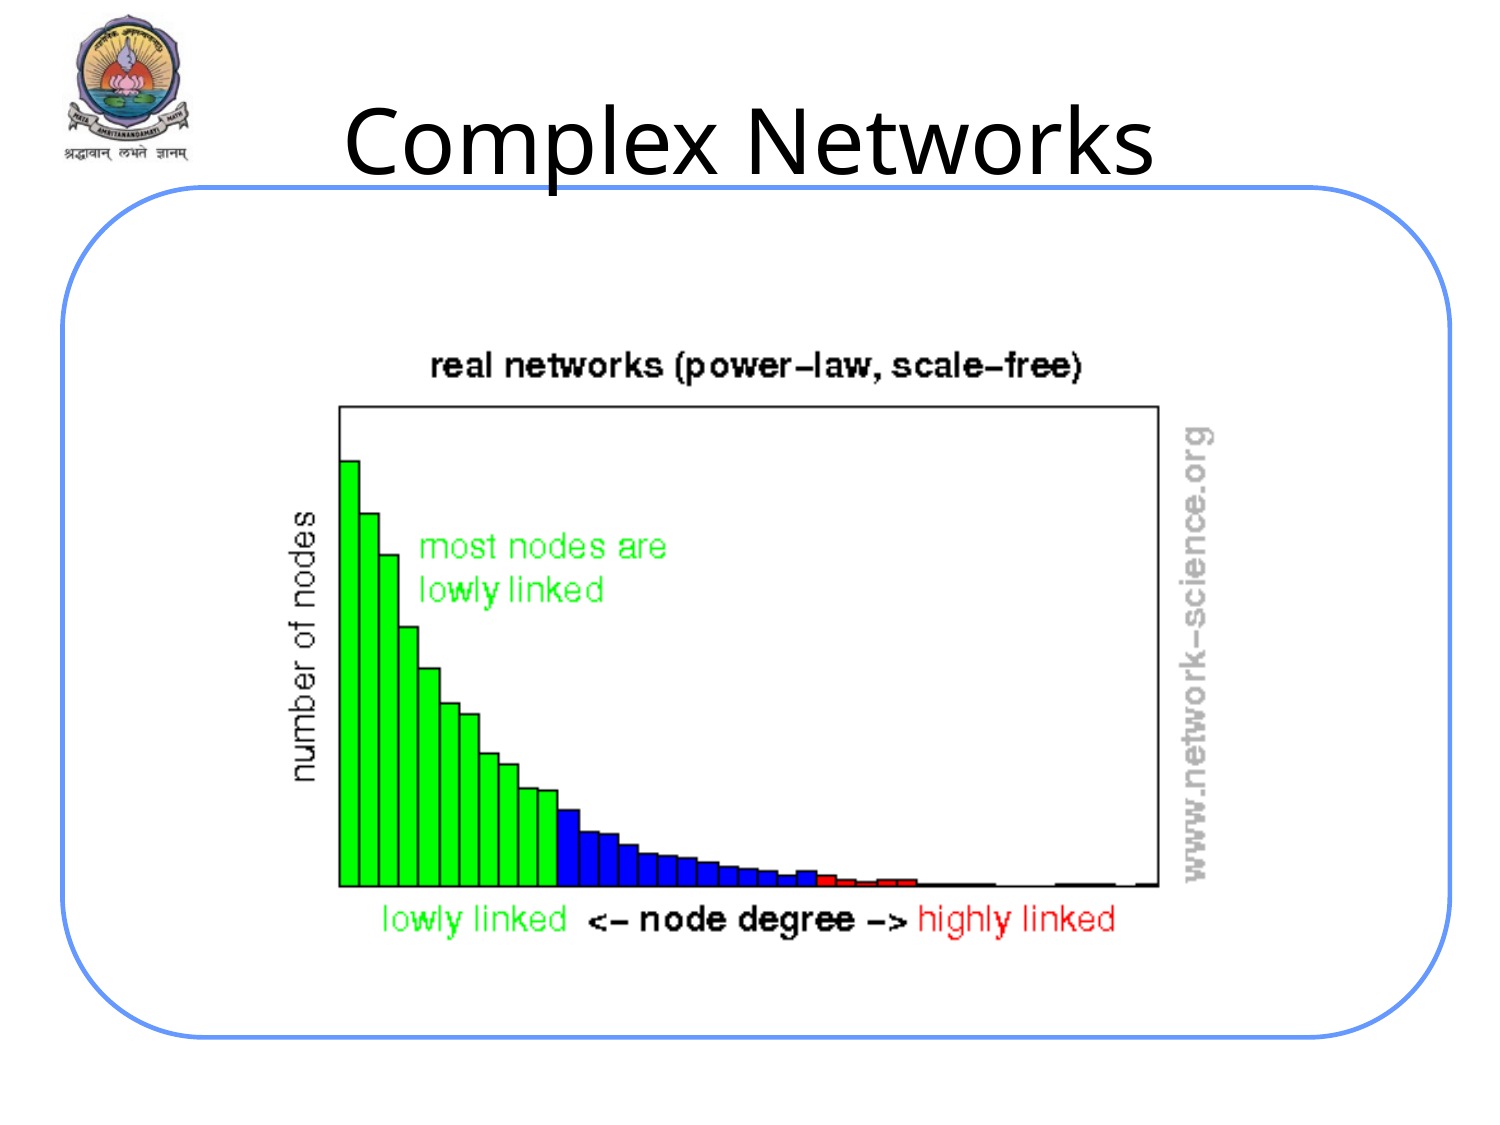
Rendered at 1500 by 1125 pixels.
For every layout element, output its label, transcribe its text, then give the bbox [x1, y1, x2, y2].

title Complex Networks [75, 44, 1425, 233]
picture [62, 12, 193, 163]
picture [269, 330, 1234, 947]
